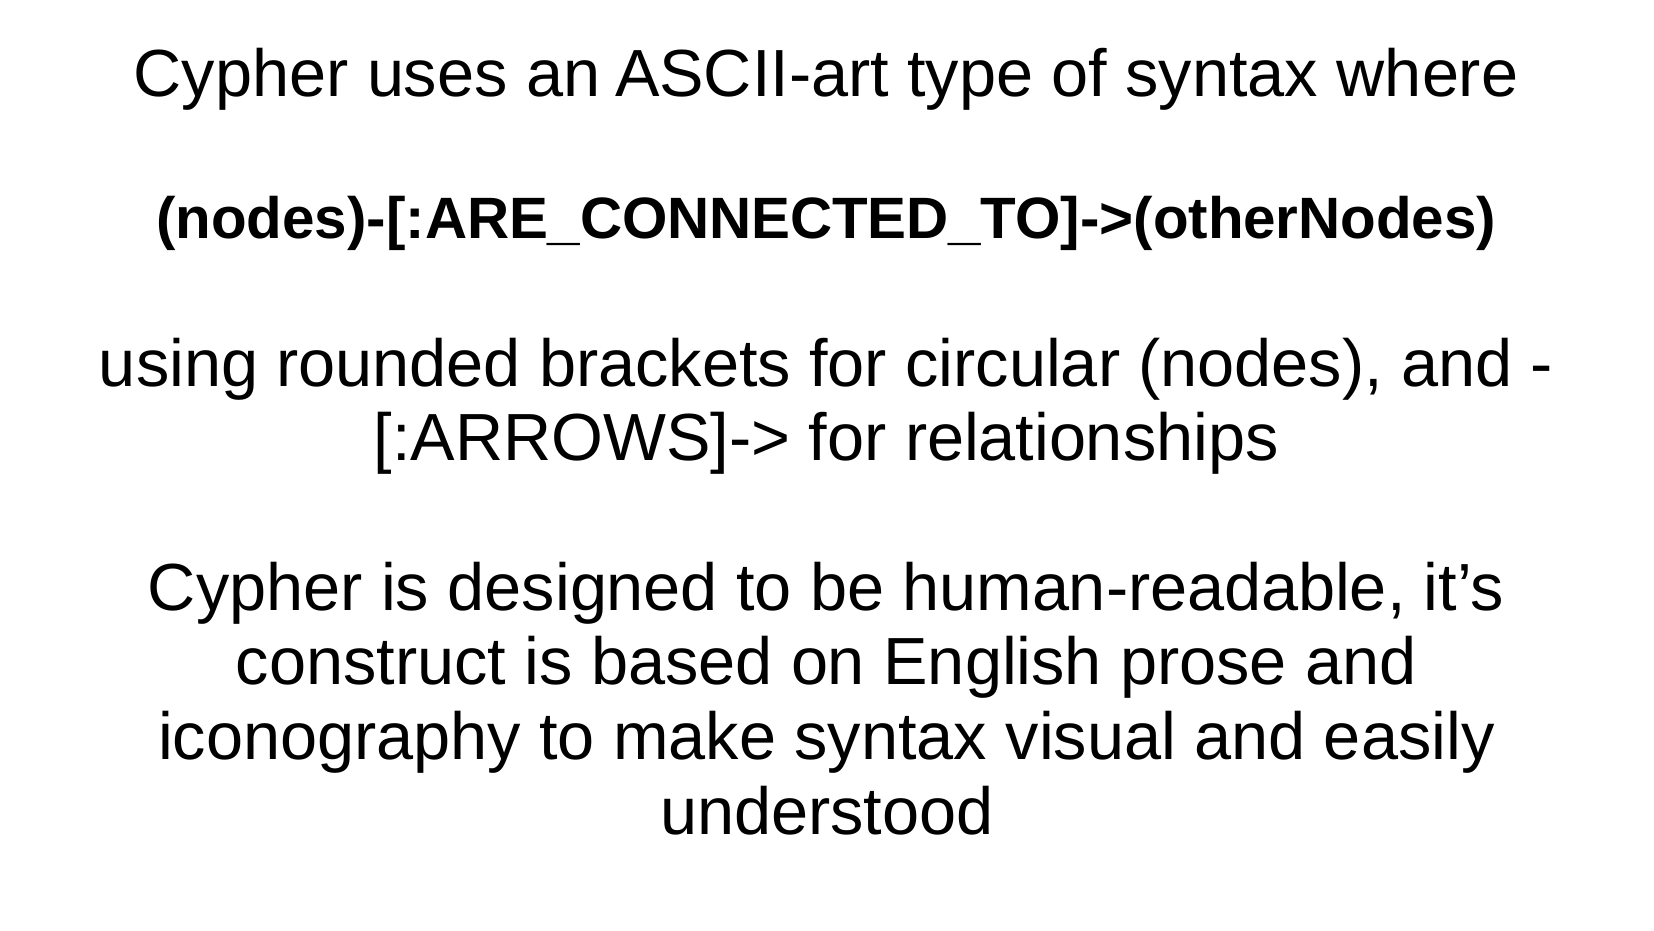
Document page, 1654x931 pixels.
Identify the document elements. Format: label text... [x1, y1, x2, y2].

subtitle Cypher uses an ASCII-art type of syntax where (nodes)-[:ARE_CONNECTED_TO]->(otherNodes) using rounded brackets for circular (nodes), and -[:ARROWS]-> for relationships Cypher is designed to be human-readable, it’s construct is based on English prose and iconography to make syntax visual and easily understood [82, 36, 1571, 849]
